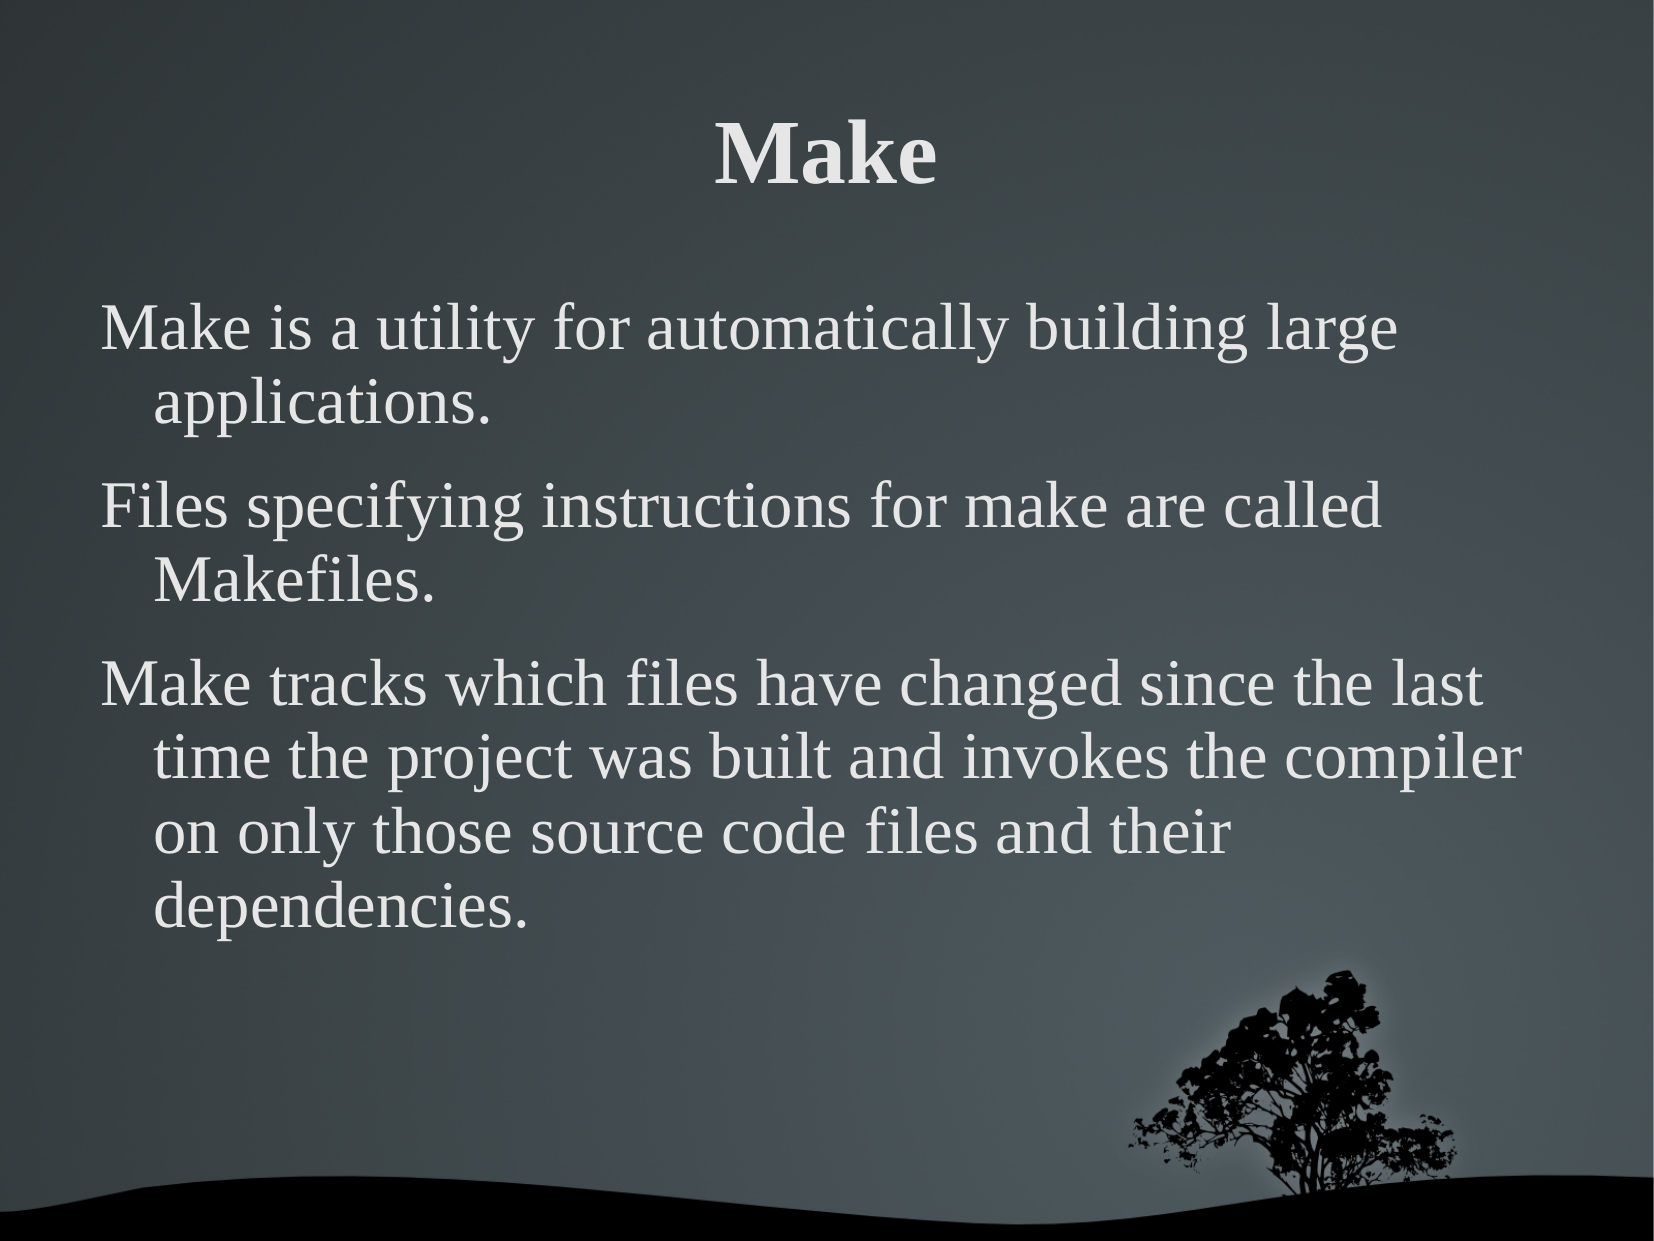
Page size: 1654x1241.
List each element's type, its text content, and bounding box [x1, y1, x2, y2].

title Make [82, 49, 1571, 257]
list Make is a utility for automatically building large applications. Files specifying instructions for make are called Makefiles. Make tracks which files have changed since the last time the project was built and invokes the compiler on only those source code files and their dependencies. [82, 290, 1571, 1109]
picture [0, 0, 1654, 1241]
